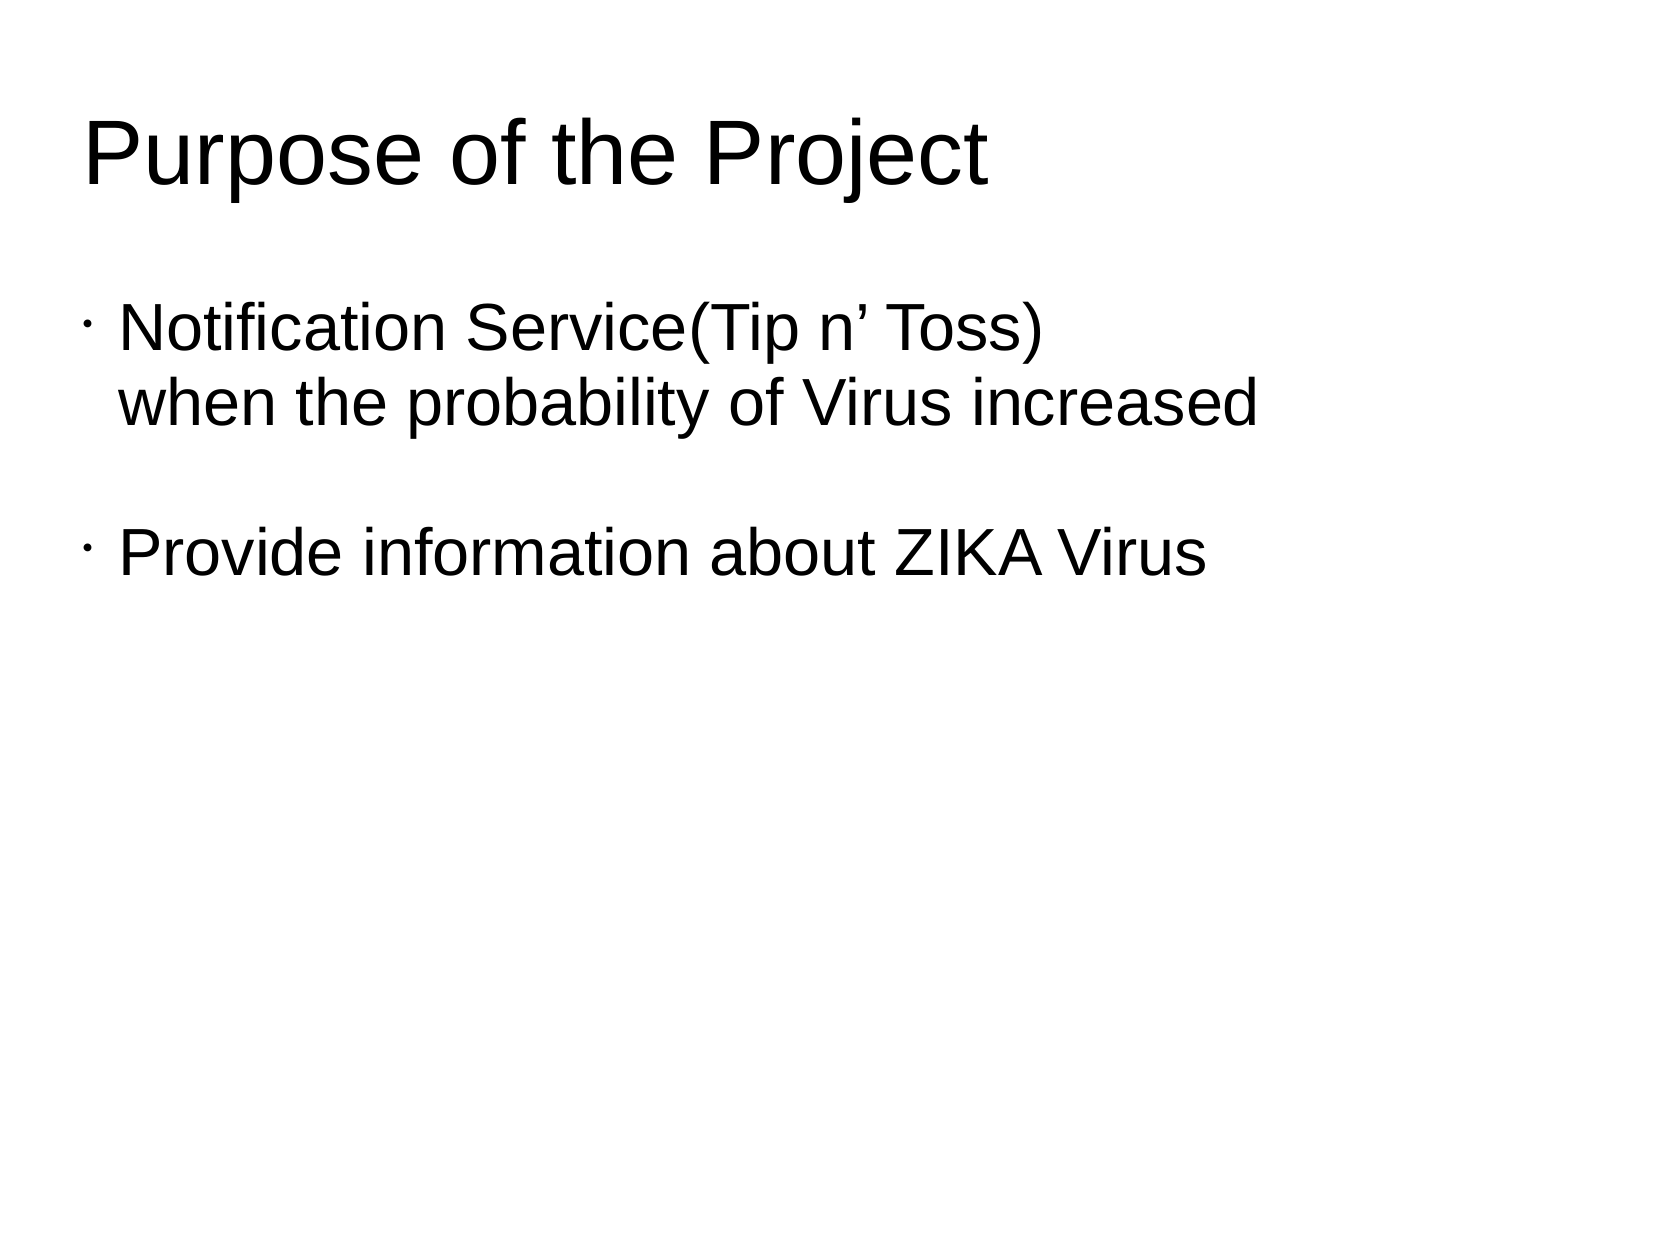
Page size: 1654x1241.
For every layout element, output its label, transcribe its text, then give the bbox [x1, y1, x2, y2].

subtitle Notification Service(Tip n’ Toss) when the probability of Virus increased Provide information about ZIKA Virus [82, 290, 1571, 1010]
title Purpose of the Project [82, 49, 1571, 257]
